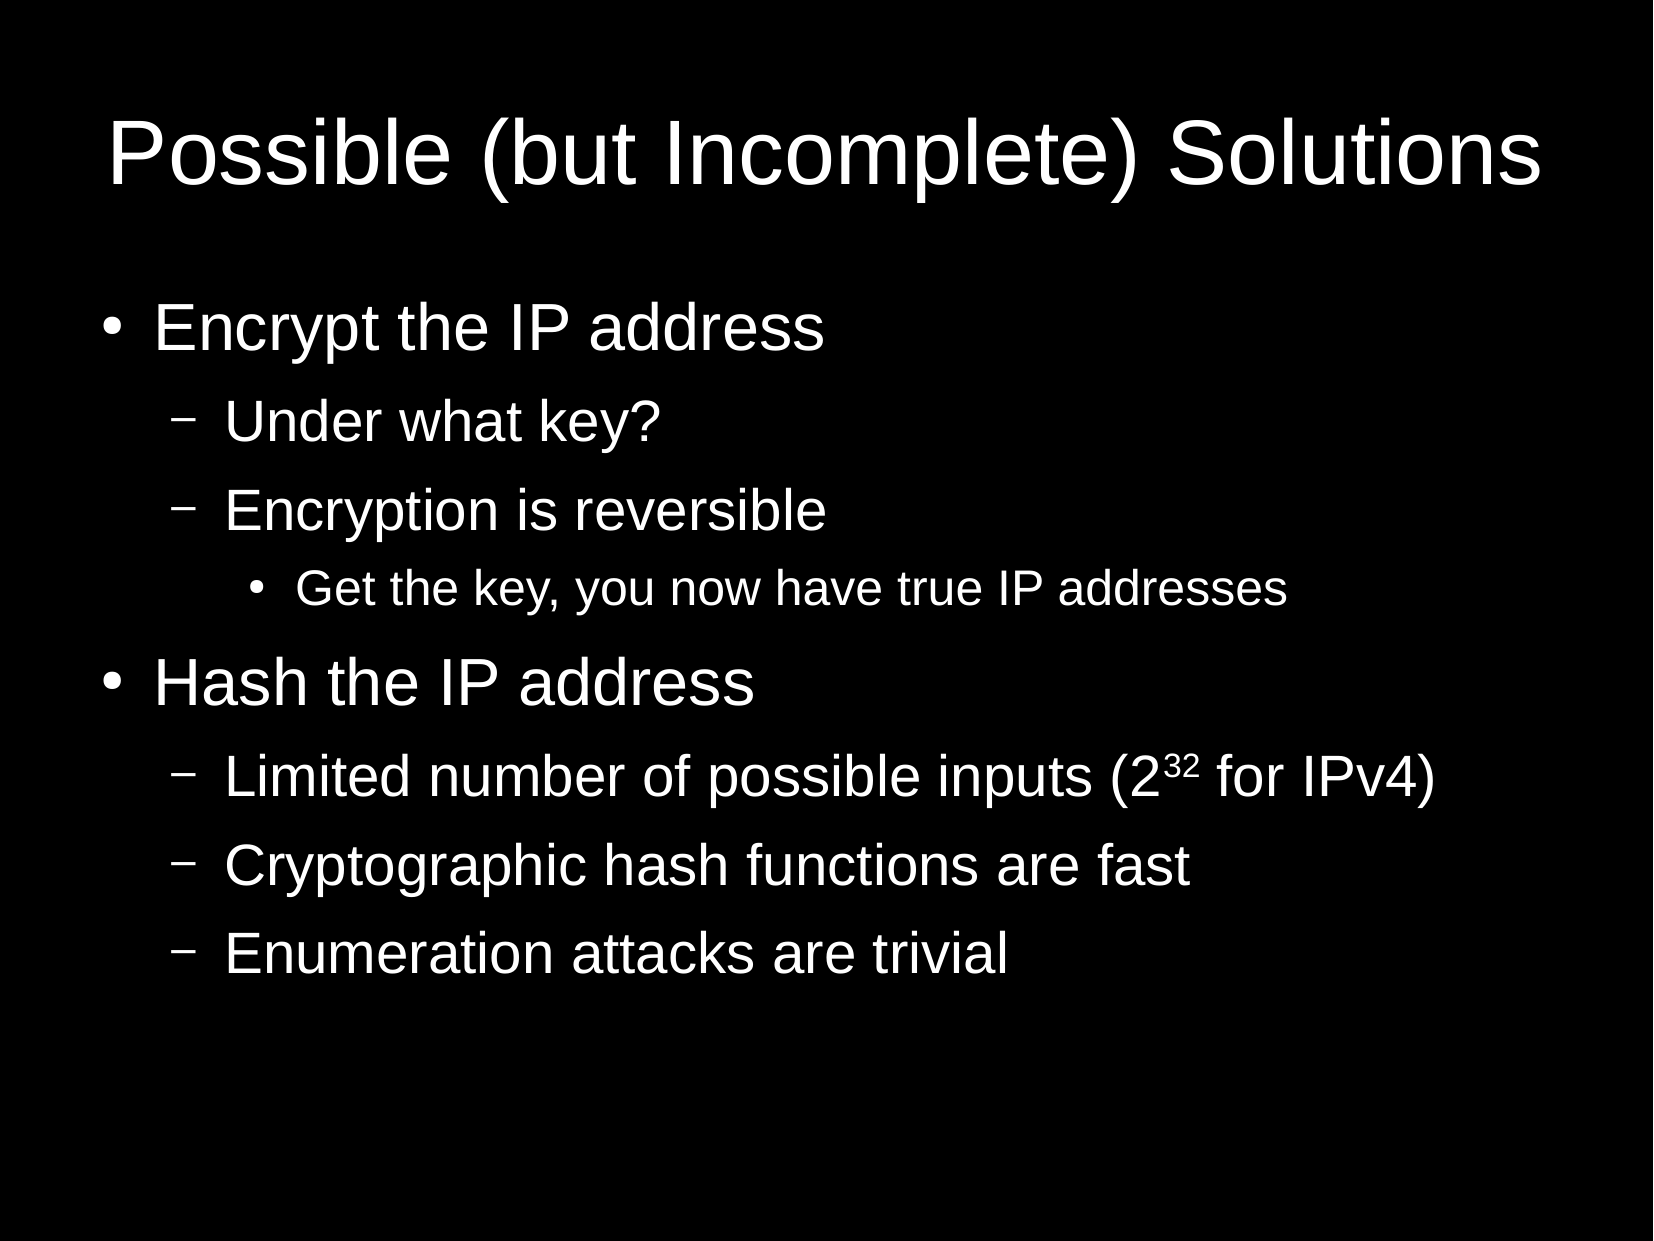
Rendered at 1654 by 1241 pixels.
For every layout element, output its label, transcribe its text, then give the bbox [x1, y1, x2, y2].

list Encrypt the IP address Under what key? Encryption is reversible Get the key, you now have true IP addresses Hash the IP address Limited number of possible inputs (232 for IPv4) Cryptographic hash functions are fast Enumeration attacks are trivial [82, 290, 1571, 1010]
title Possible (but Incomplete) Solutions [82, 49, 1571, 257]
